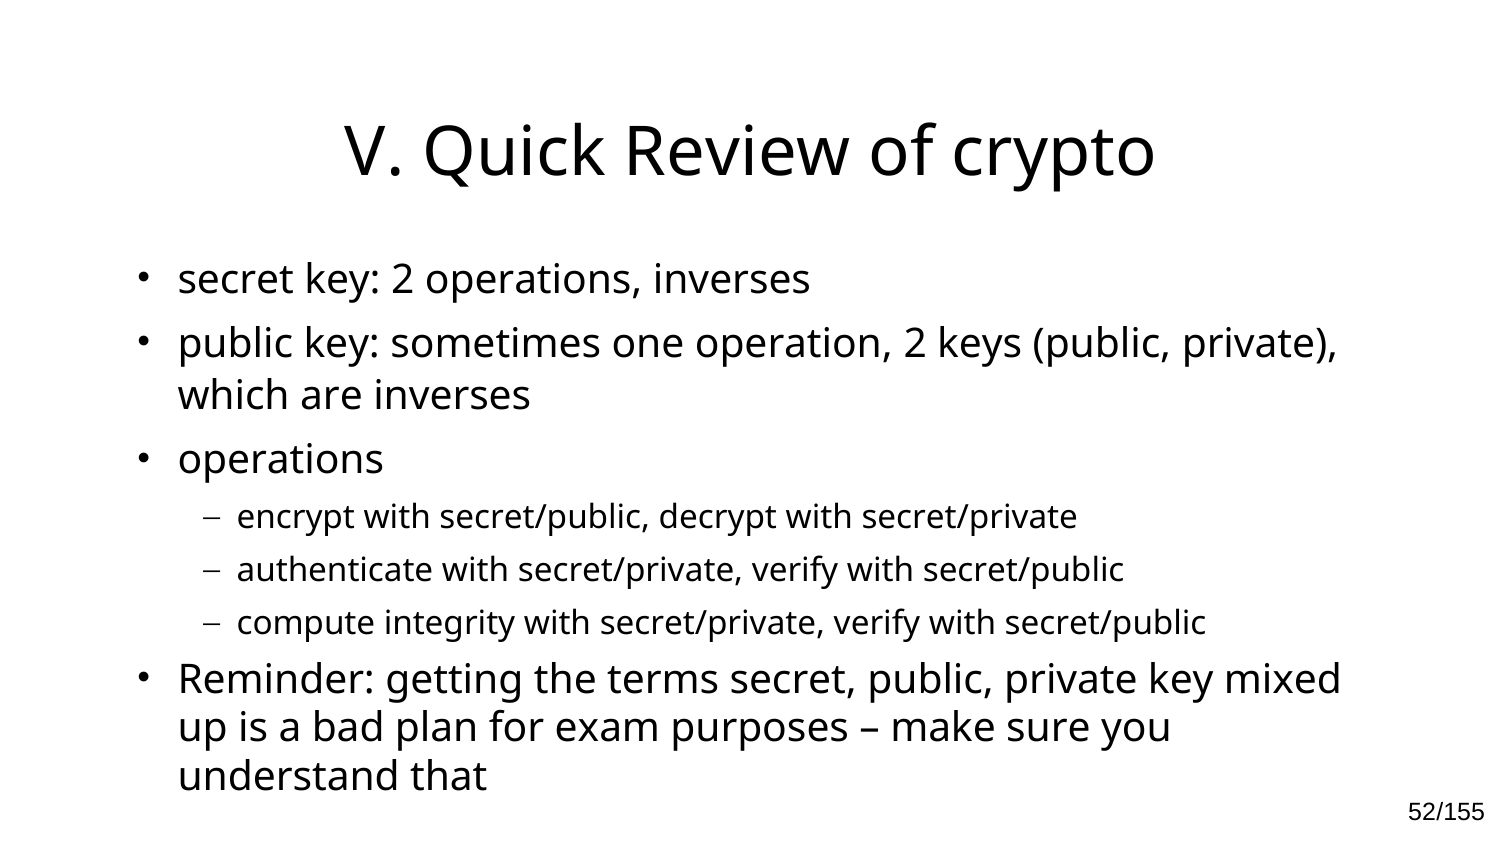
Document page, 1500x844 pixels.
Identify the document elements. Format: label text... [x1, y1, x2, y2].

title V. Quick Review of crypto [121, 56, 1381, 239]
list secret key: 2 operations, inverses public key: sometimes one operation, 2 keys (public, private), which are inverses operations encrypt with secret/public, decrypt with secret/private authenticate with secret/private, verify with secret/public compute integrity with secret/private, verify with secret/public Reminder: getting the terms secret, public, private key mixed up is a bad plan for exam purposes – make sure you understand that [121, 244, 1381, 811]
